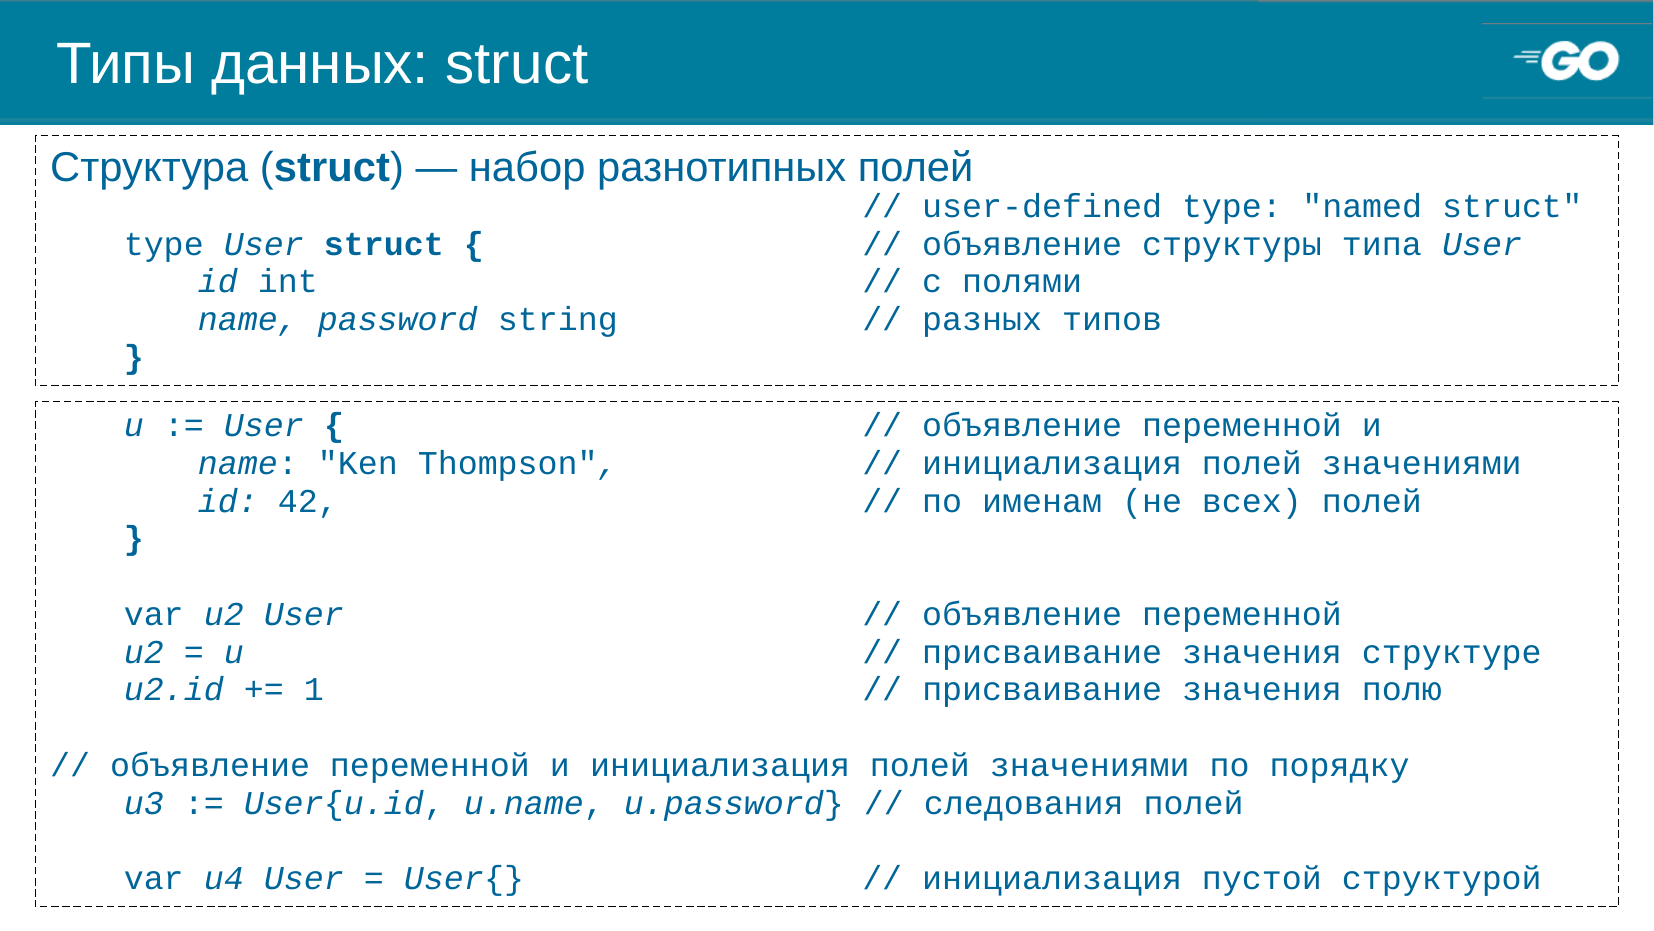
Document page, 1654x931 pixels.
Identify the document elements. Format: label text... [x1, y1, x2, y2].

text_box u := User { // объявление переменной и name: "Ken Thompson", // инициализация полей значениями id: 42, // по именам (не всех) полей } var u2 User // объявление переменной u2 = u // присваивание значения структуре u2.id += 1 // присваивание значения полю // объявление переменной и инициализация полей значениями по порядку u3 := User{u.id, u.name, u.password} // следования полей var u4 User = User{} // инициализация пустой структурой [35, 401, 1619, 907]
text_box Структура (struct) — набор разнотипных полей // user-defined type: "named struct" type User struct { // объявление структуры типа User id int // с полями name, password string // разных типов } [35, 135, 1619, 386]
picture [1542, 41, 1619, 81]
text_box Типы данных: struct [41, 23, 1495, 104]
